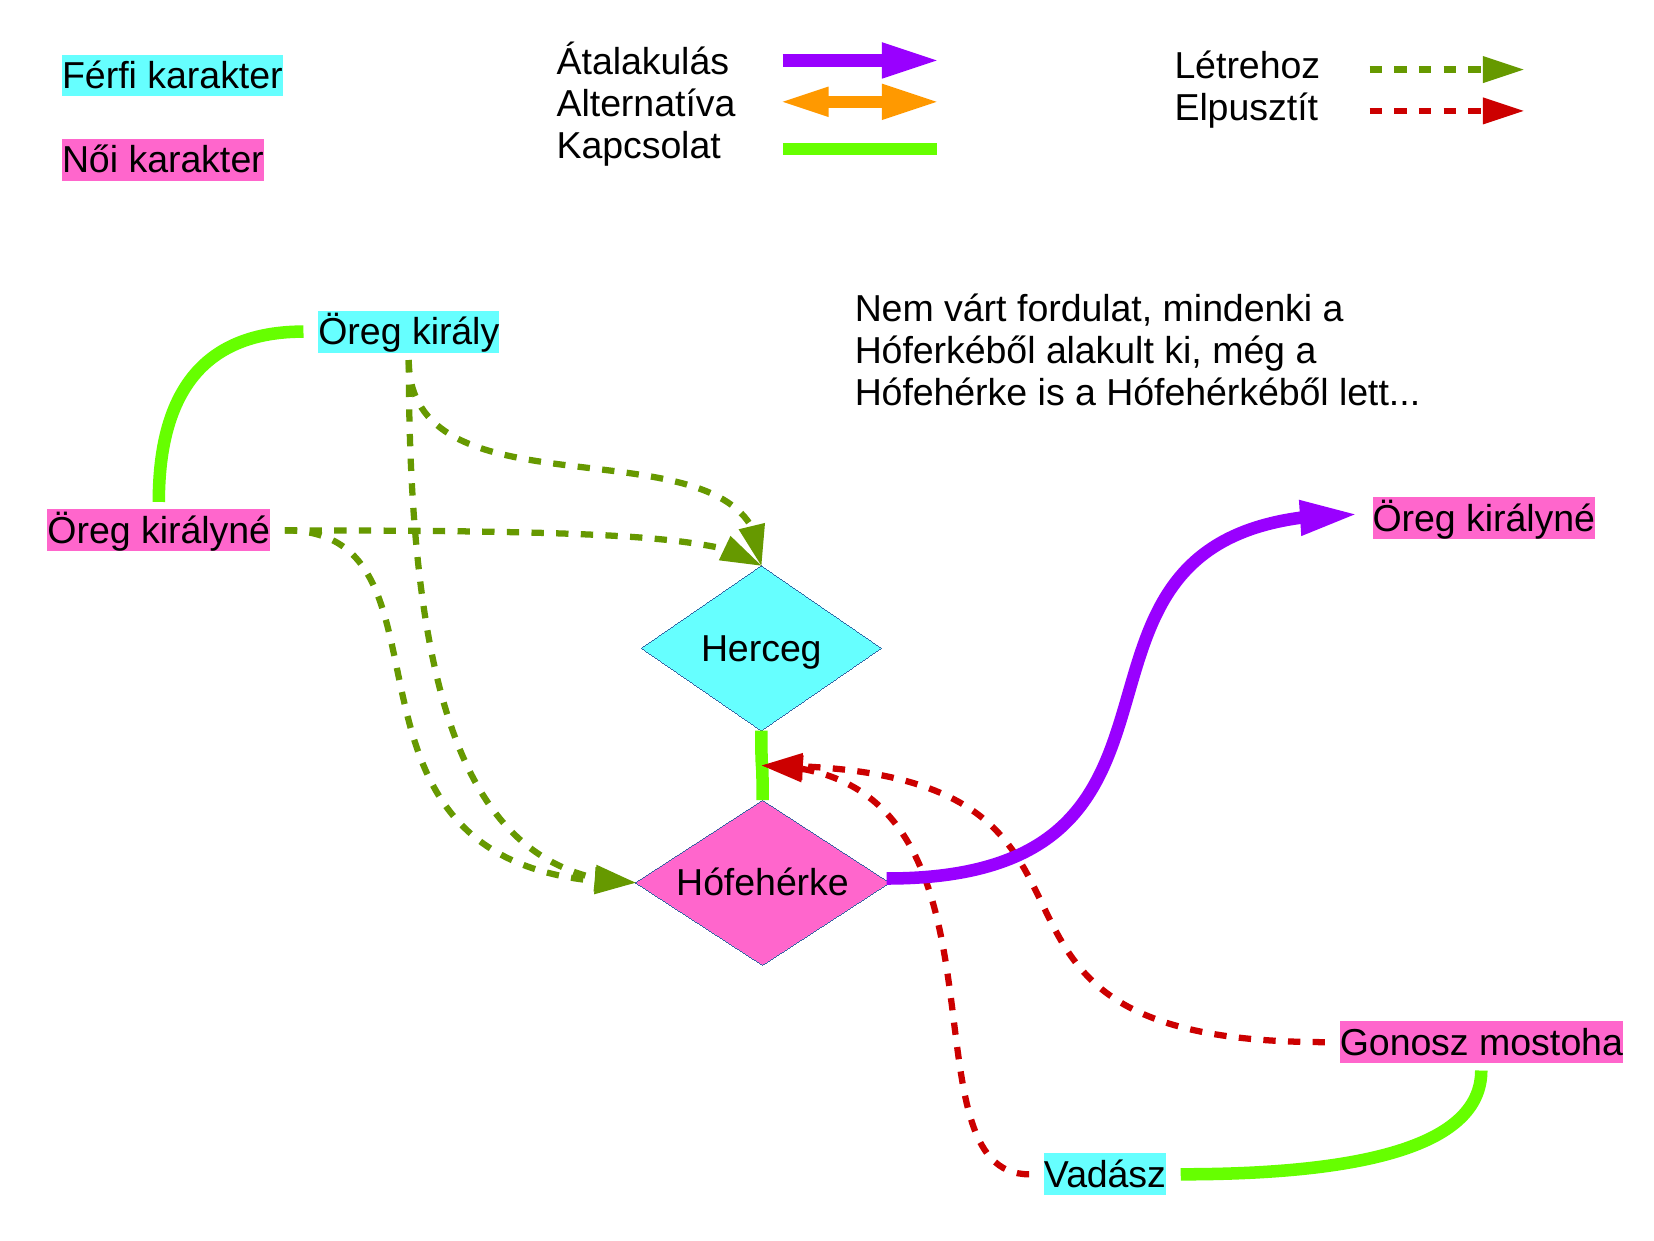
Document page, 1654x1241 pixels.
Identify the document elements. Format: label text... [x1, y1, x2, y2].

text_box Férfi karakter Női karakter [47, 47, 298, 189]
text_box Vadász [1029, 1145, 1181, 1203]
text_box Nem várt fordulat, mindenki a Hóferkéből alakult ki, még a Hófehérke is a Hófehérkéből lett... [840, 280, 1501, 422]
text_box Átalakulás Alternatíva Kapcsolat [541, 33, 751, 174]
text_box Gonosz mostoha [1324, 1013, 1638, 1071]
text_box Hófehérke [635, 801, 887, 966]
text_box Létrehoz Elpusztít [1159, 36, 1336, 136]
text_box Öreg királyné [32, 501, 285, 559]
text_box Herceg [641, 566, 882, 730]
text_box Öreg király [303, 303, 515, 361]
text_box Öreg királyné [1357, 490, 1610, 547]
